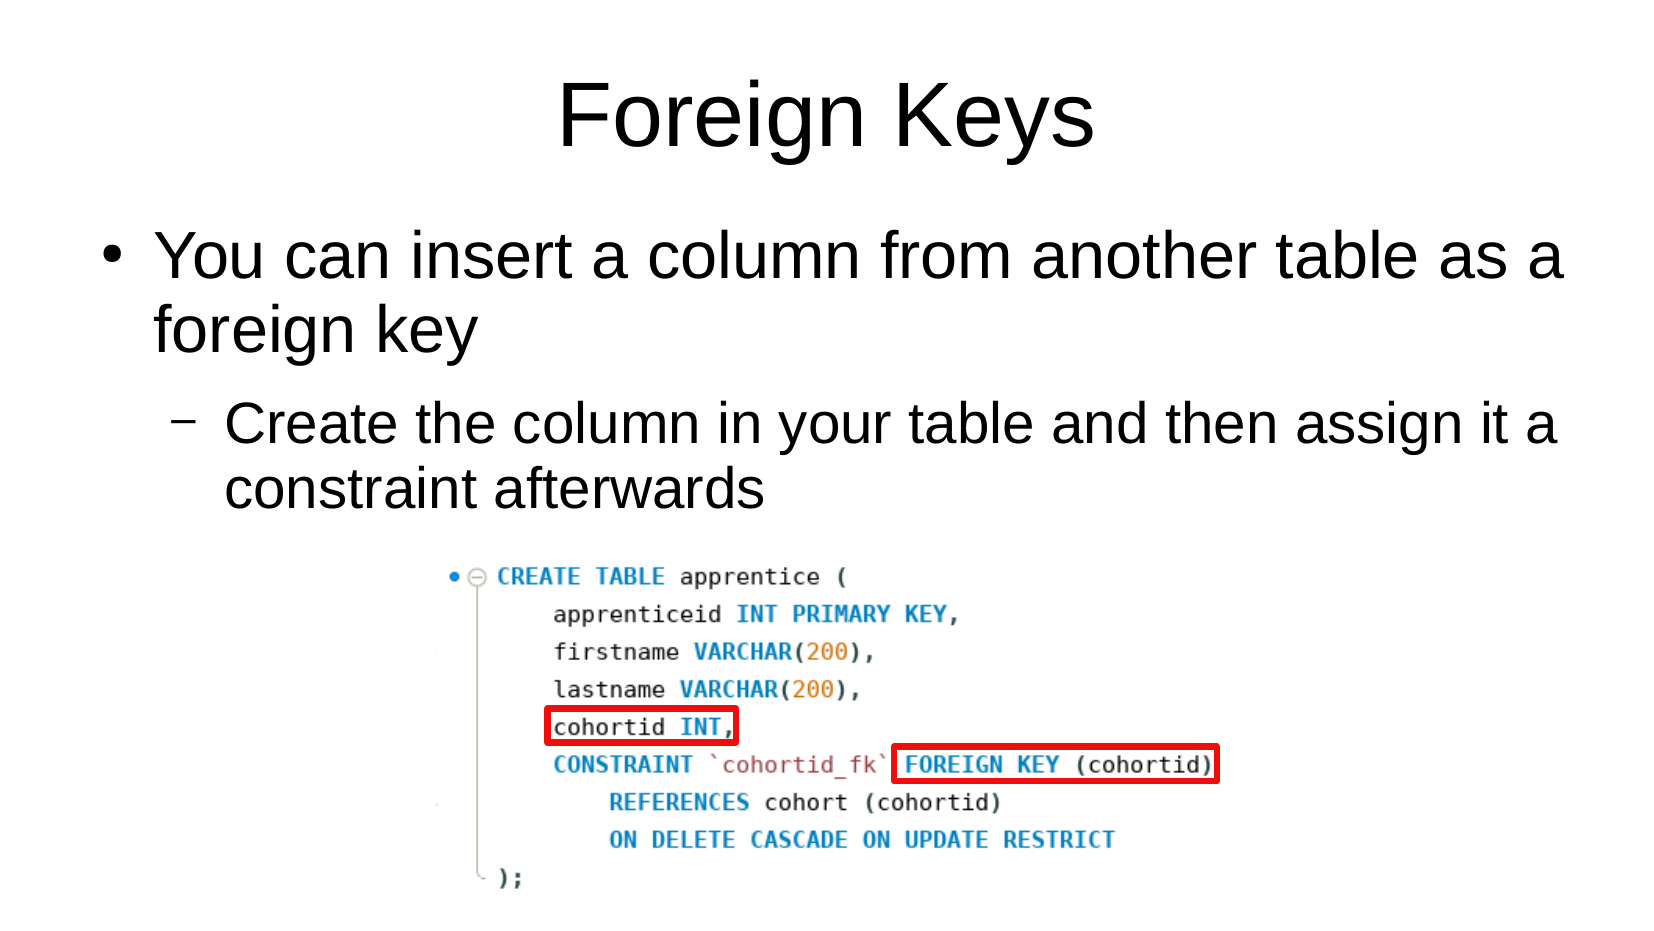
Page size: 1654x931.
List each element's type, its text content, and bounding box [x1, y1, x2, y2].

list You can insert a column from another table as a foreign key Create the column in your table and then assign it a constraint afterwards [82, 217, 1571, 758]
title Foreign Keys [82, 37, 1571, 193]
picture [436, 544, 1227, 903]
